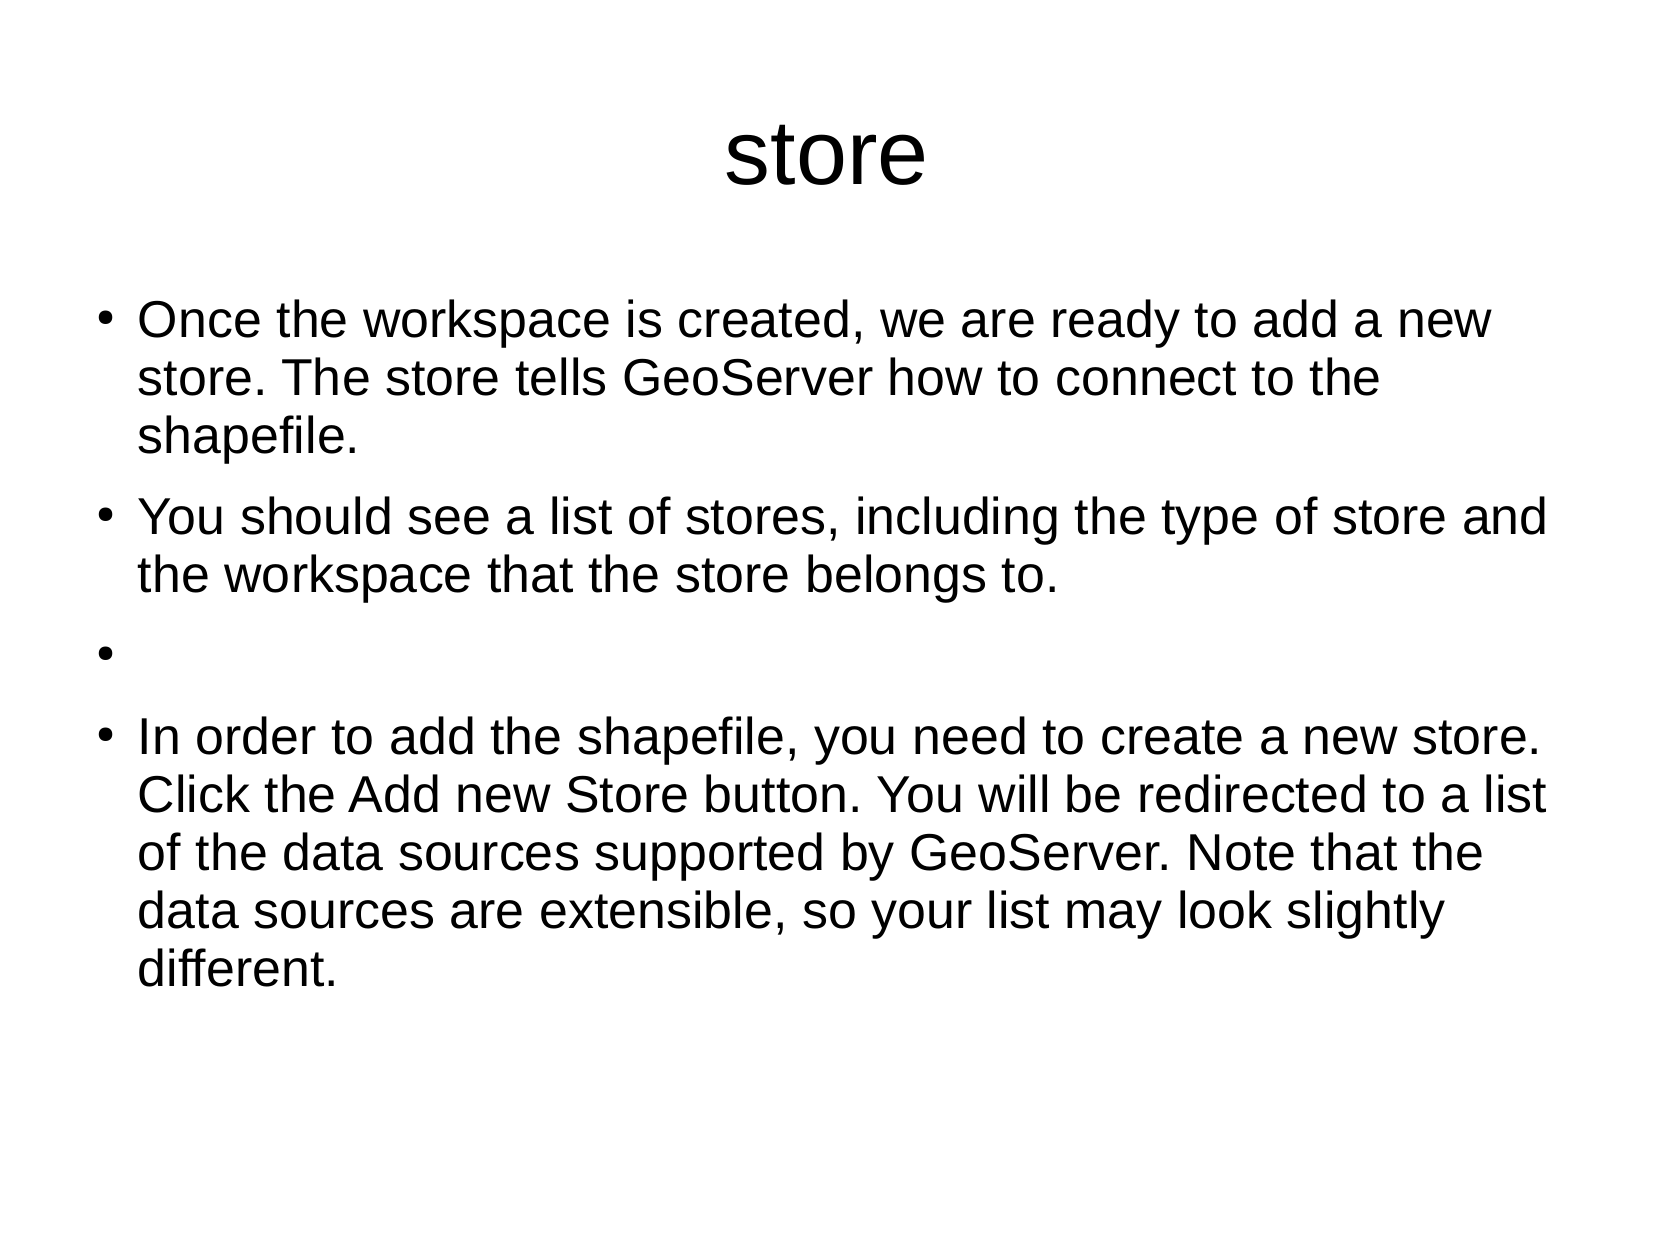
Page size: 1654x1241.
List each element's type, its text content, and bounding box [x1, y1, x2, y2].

list Once the workspace is created, we are ready to add a new store. The store tells GeoServer how to connect to the shapefile. You should see a list of stores, including the type of store and the workspace that the store belongs to. In order to add the shapefile, you need to create a new store. Click the Add new Store button. You will be redirected to a list of the data sources supported by GeoServer. Note that the data sources are extensible, so your list may look slightly different. [82, 290, 1571, 1010]
title store [82, 49, 1571, 257]
